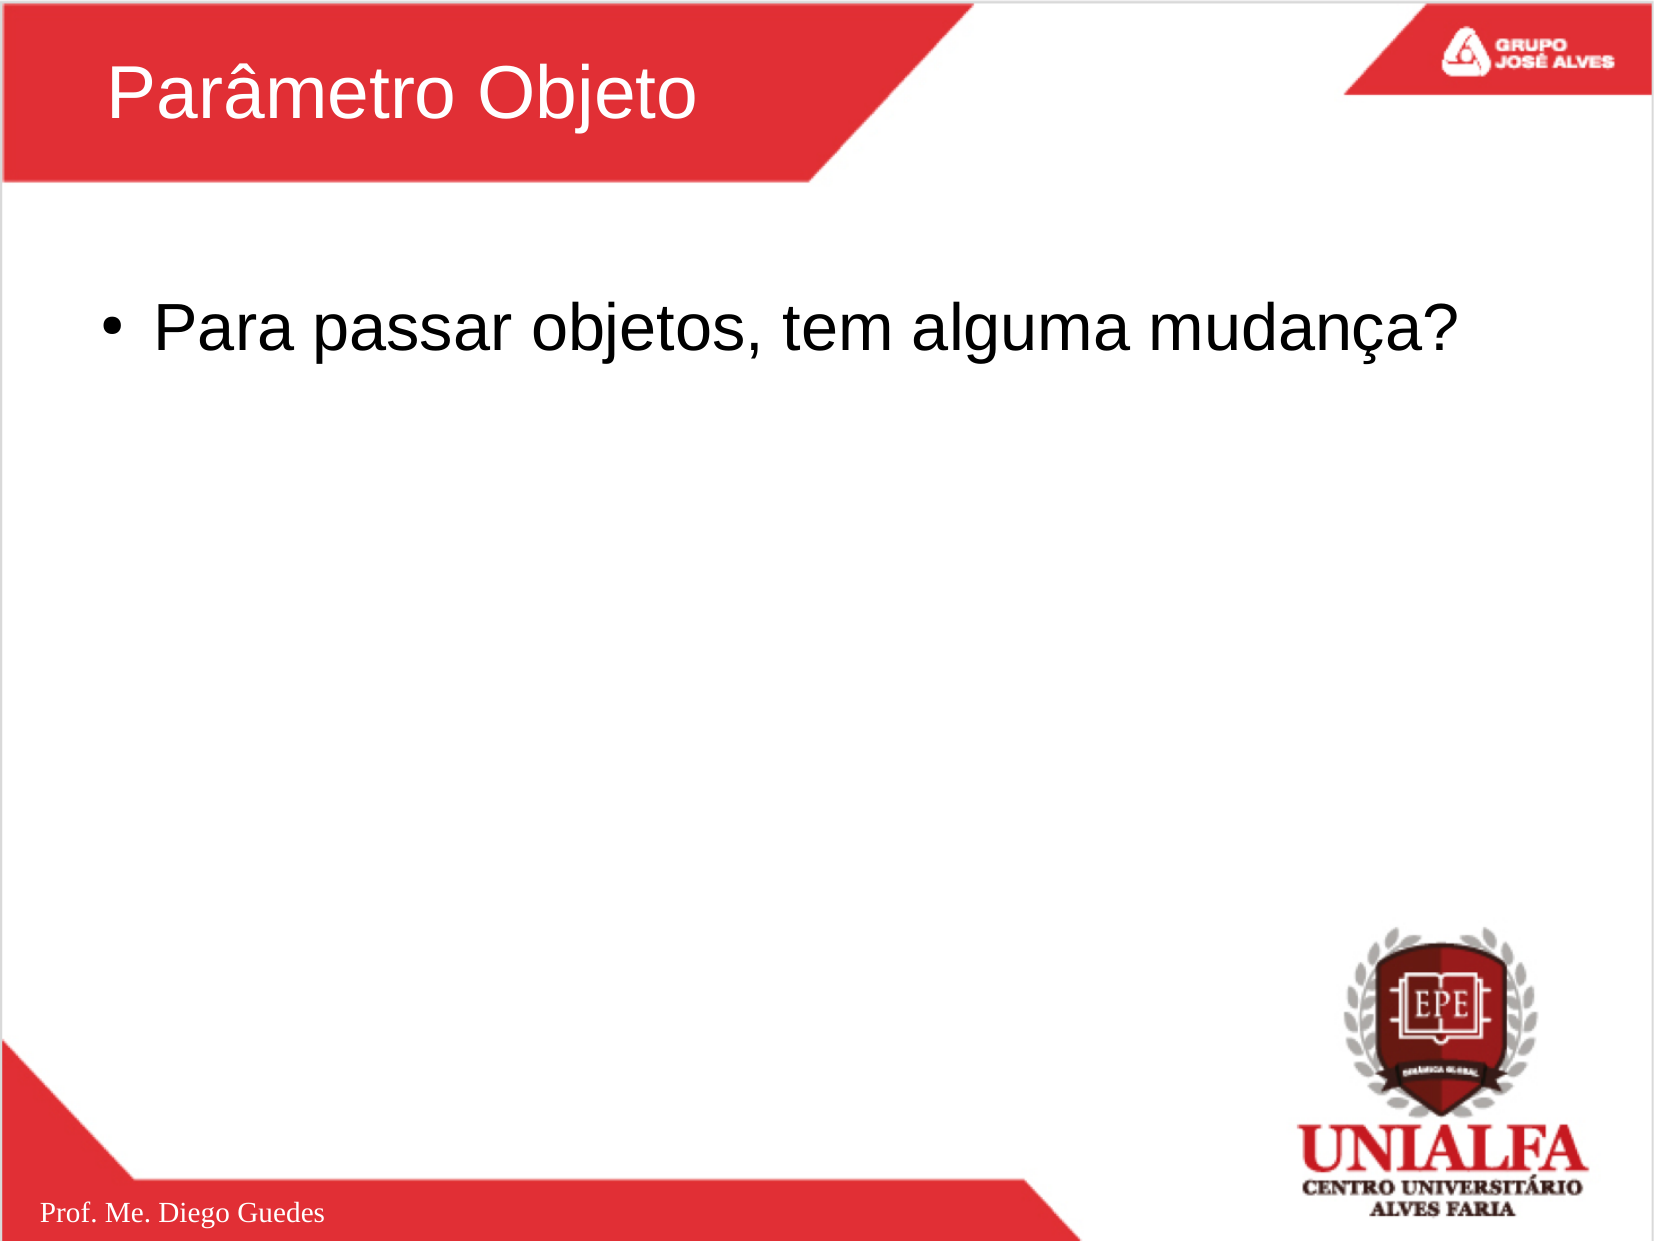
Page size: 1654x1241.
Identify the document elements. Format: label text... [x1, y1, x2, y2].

list Para passar objetos, tem alguma mudança? [82, 290, 1571, 1109]
picture [0, 0, 1654, 1241]
title Parâmetro Objeto [6, 11, 799, 174]
